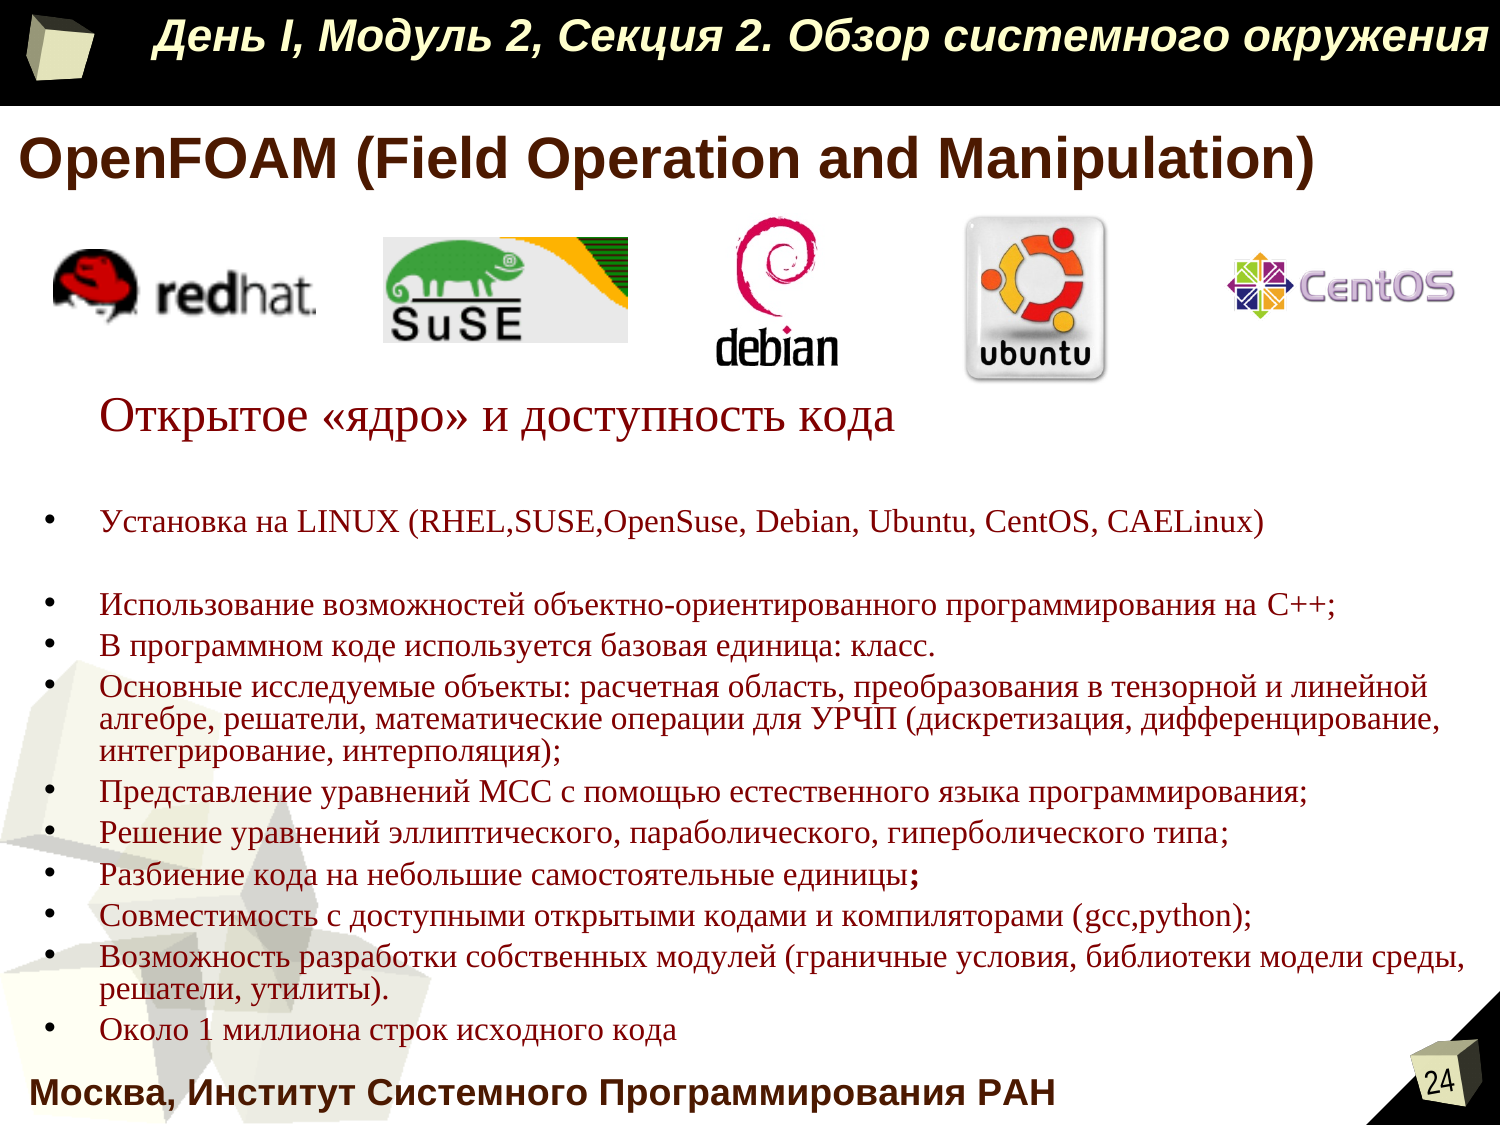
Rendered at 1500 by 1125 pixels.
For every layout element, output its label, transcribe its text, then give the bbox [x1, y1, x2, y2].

picture [0, 659, 433, 1125]
text_box Открытое «ядро» и доступность кода Установка на LINUX (RHEL,SUSE,OpenSuse, Dеbian, Ubuntu, CentOS, CAELinux) Использование возможностей объектно-ориентированного программирования на C++; В программном коде используется базовая единица: класс. Основные исследуемые объекты: расчетная область, преобразования в тензорной и линейной алгебре, решатели, математические операции для УРЧП (дискретизация, дифференцирование, интегрирование, интерполяция); Представление уравнений МСС с помощью естественного языка программирования; Решение уравнений эллиптического, параболического, гиперболического типа; Разбиение кода на небольшие самостоятельные единицы; Совместимость с доступными открытыми кодами и компиляторами (gcc,python); Возможность разработки собственных модулей (граничные условия, библиотеки модели среды, решатели, утилиты). Около 1 миллиона строк исходного кода [29, 343, 1483, 1077]
picture [383, 237, 628, 343]
text_box OpenFOAM (Field Operation and Manipulation) [4, 112, 1500, 198]
picture [1222, 249, 1458, 322]
picture [714, 213, 840, 368]
picture [962, 213, 1110, 385]
picture [53, 249, 316, 334]
picture [423, 1088, 433, 1102]
